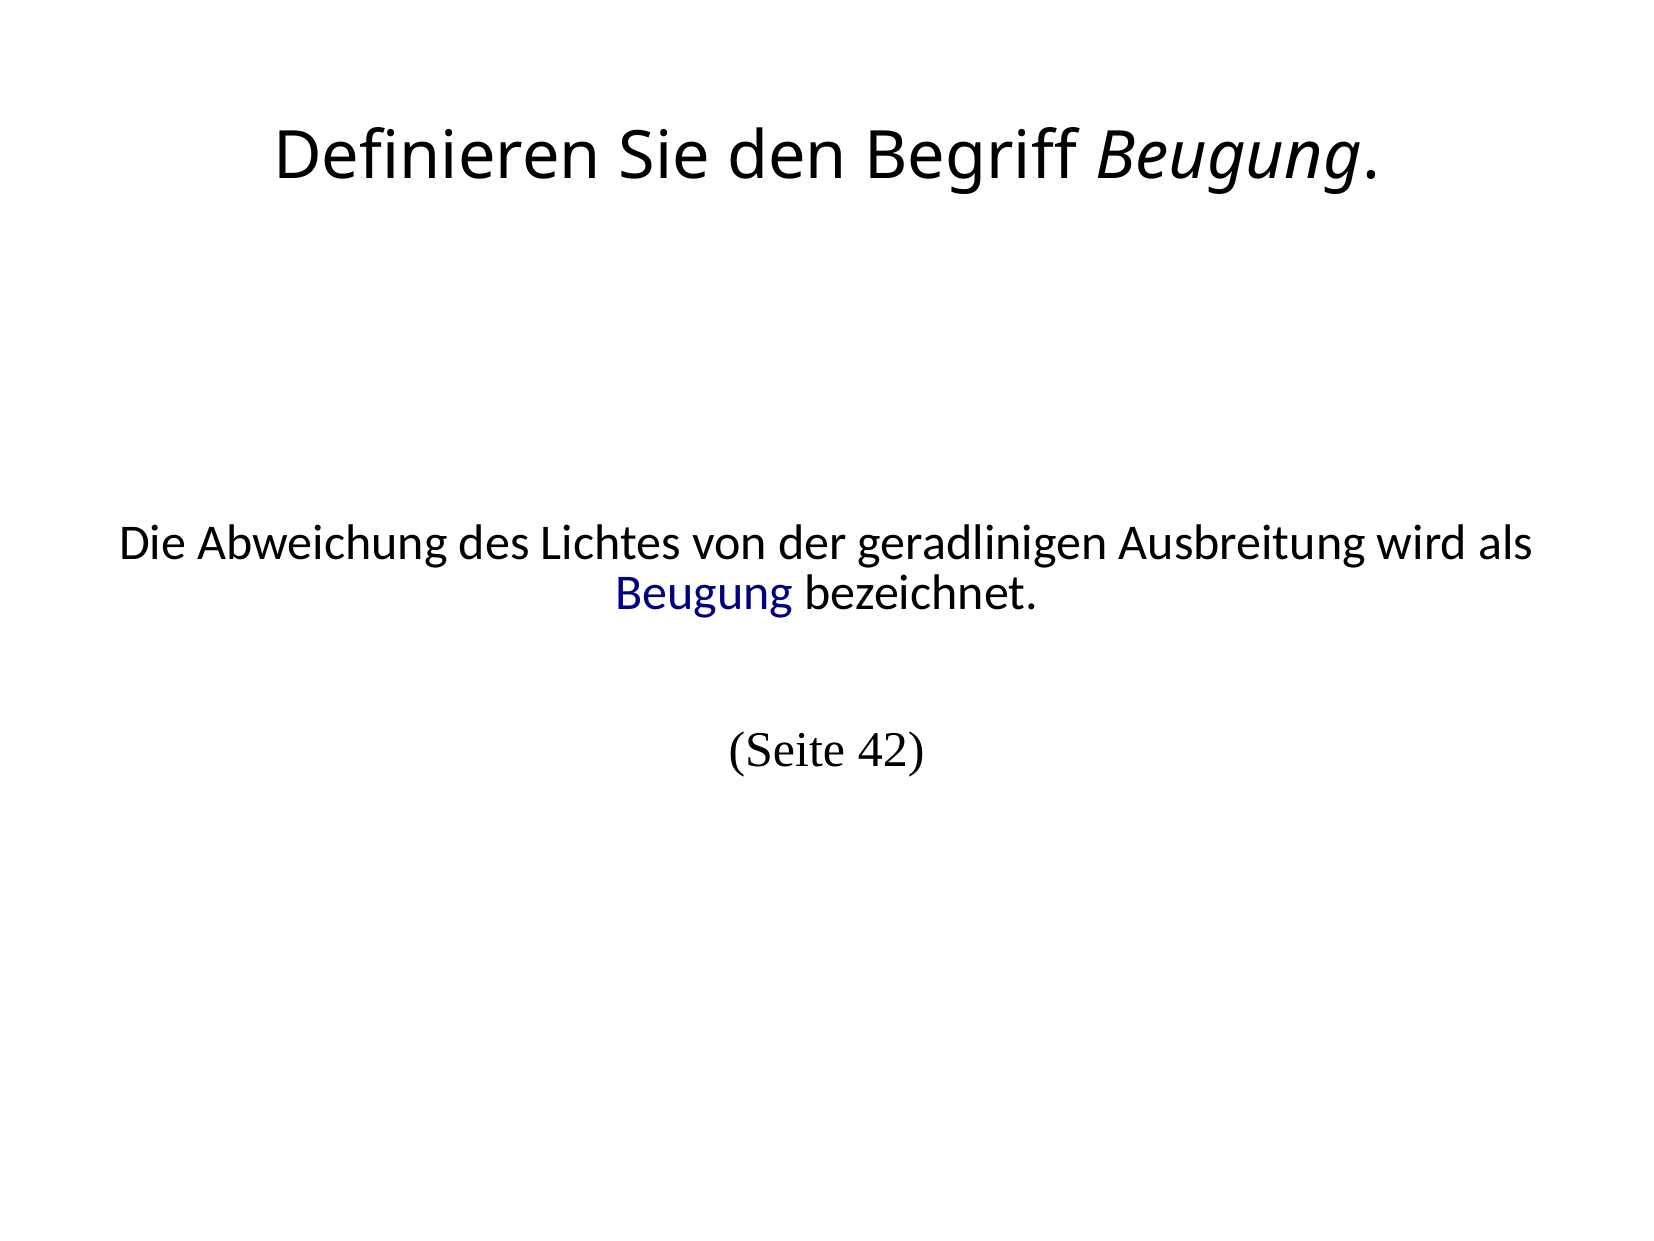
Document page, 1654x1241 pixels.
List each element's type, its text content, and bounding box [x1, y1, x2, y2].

title Definieren Sie den Begriff Beugung. [82, 49, 1571, 257]
subtitle Die Abweichung des Lichtes von der geradlinigen Ausbreitung wird als Beugung bezeichnet. (Seite 42) [82, 290, 1571, 1010]
